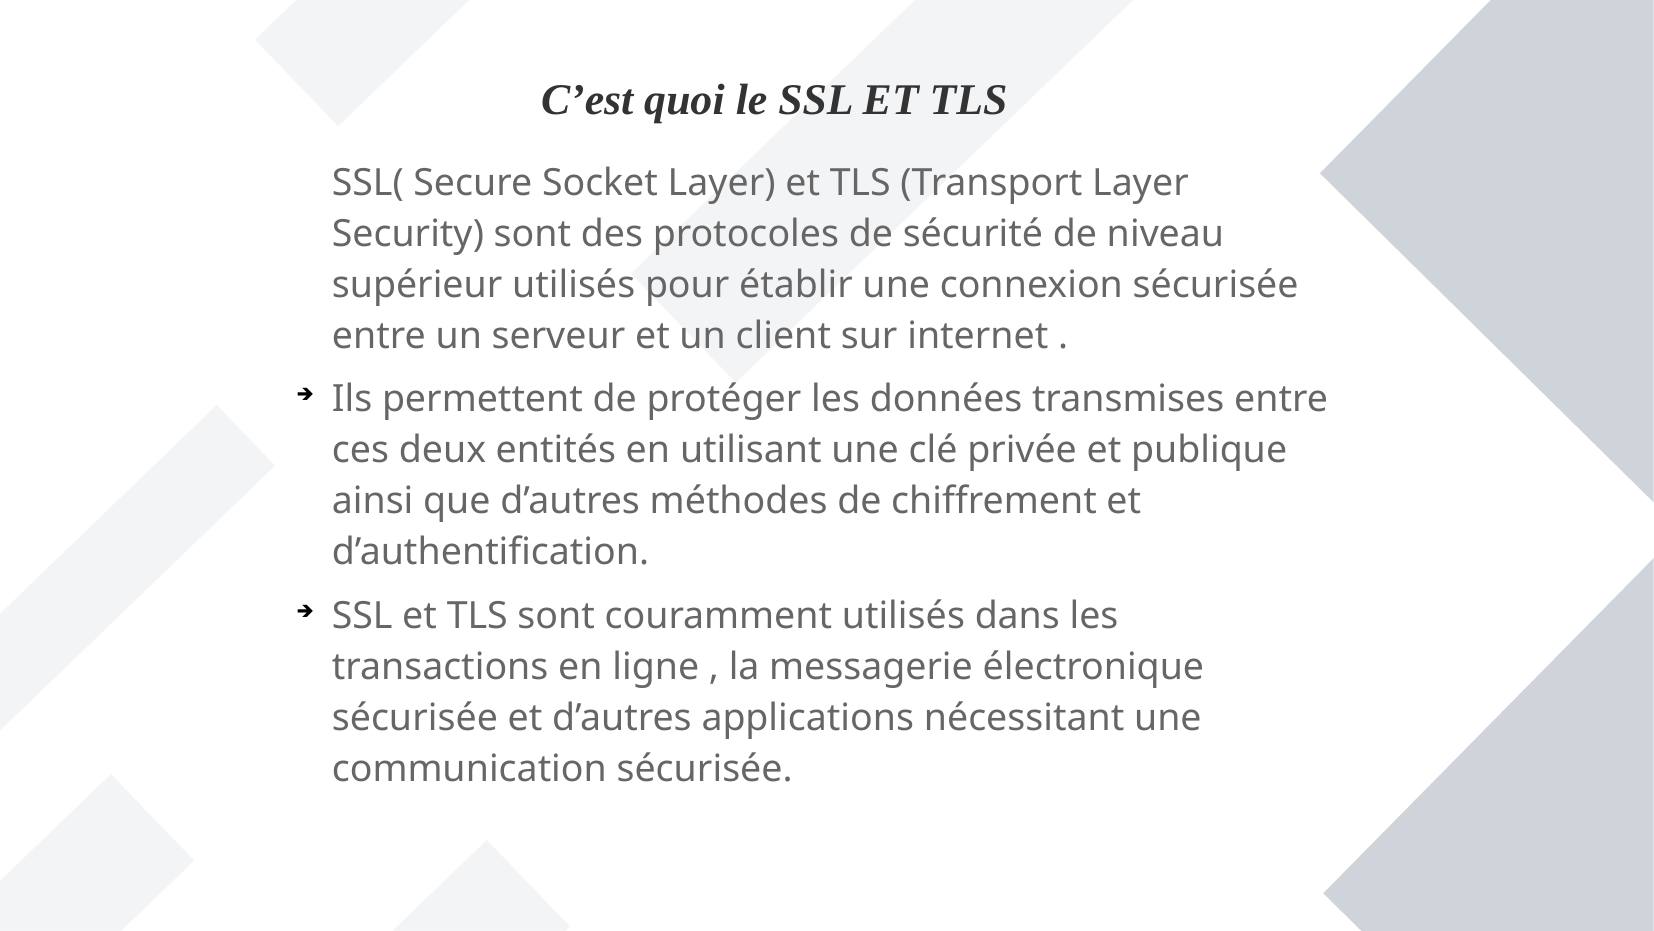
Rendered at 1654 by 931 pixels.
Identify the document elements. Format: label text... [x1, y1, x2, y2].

text_box SSL( Secure Socket Layer) et TLS (Transport Layer Security) sont des protocoles de sécurité de niveau supérieur utilisés pour établir une connexion sécurisée entre un serveur et un client sur internet . Ils permettent de protéger les données transmises entre ces deux entités en utilisant une clé privée et publique ainsi que d’autres méthodes de chiffrement et d’authentification. SSL et TLS sont couramment utilisés dans les transactions en ligne , la messagerie électronique sécurisée et d’autres applications nécessitant une communication sécurisée. [281, 147, 1359, 800]
text_box C’est quoi le SSL ET TLS [45, 60, 1182, 178]
